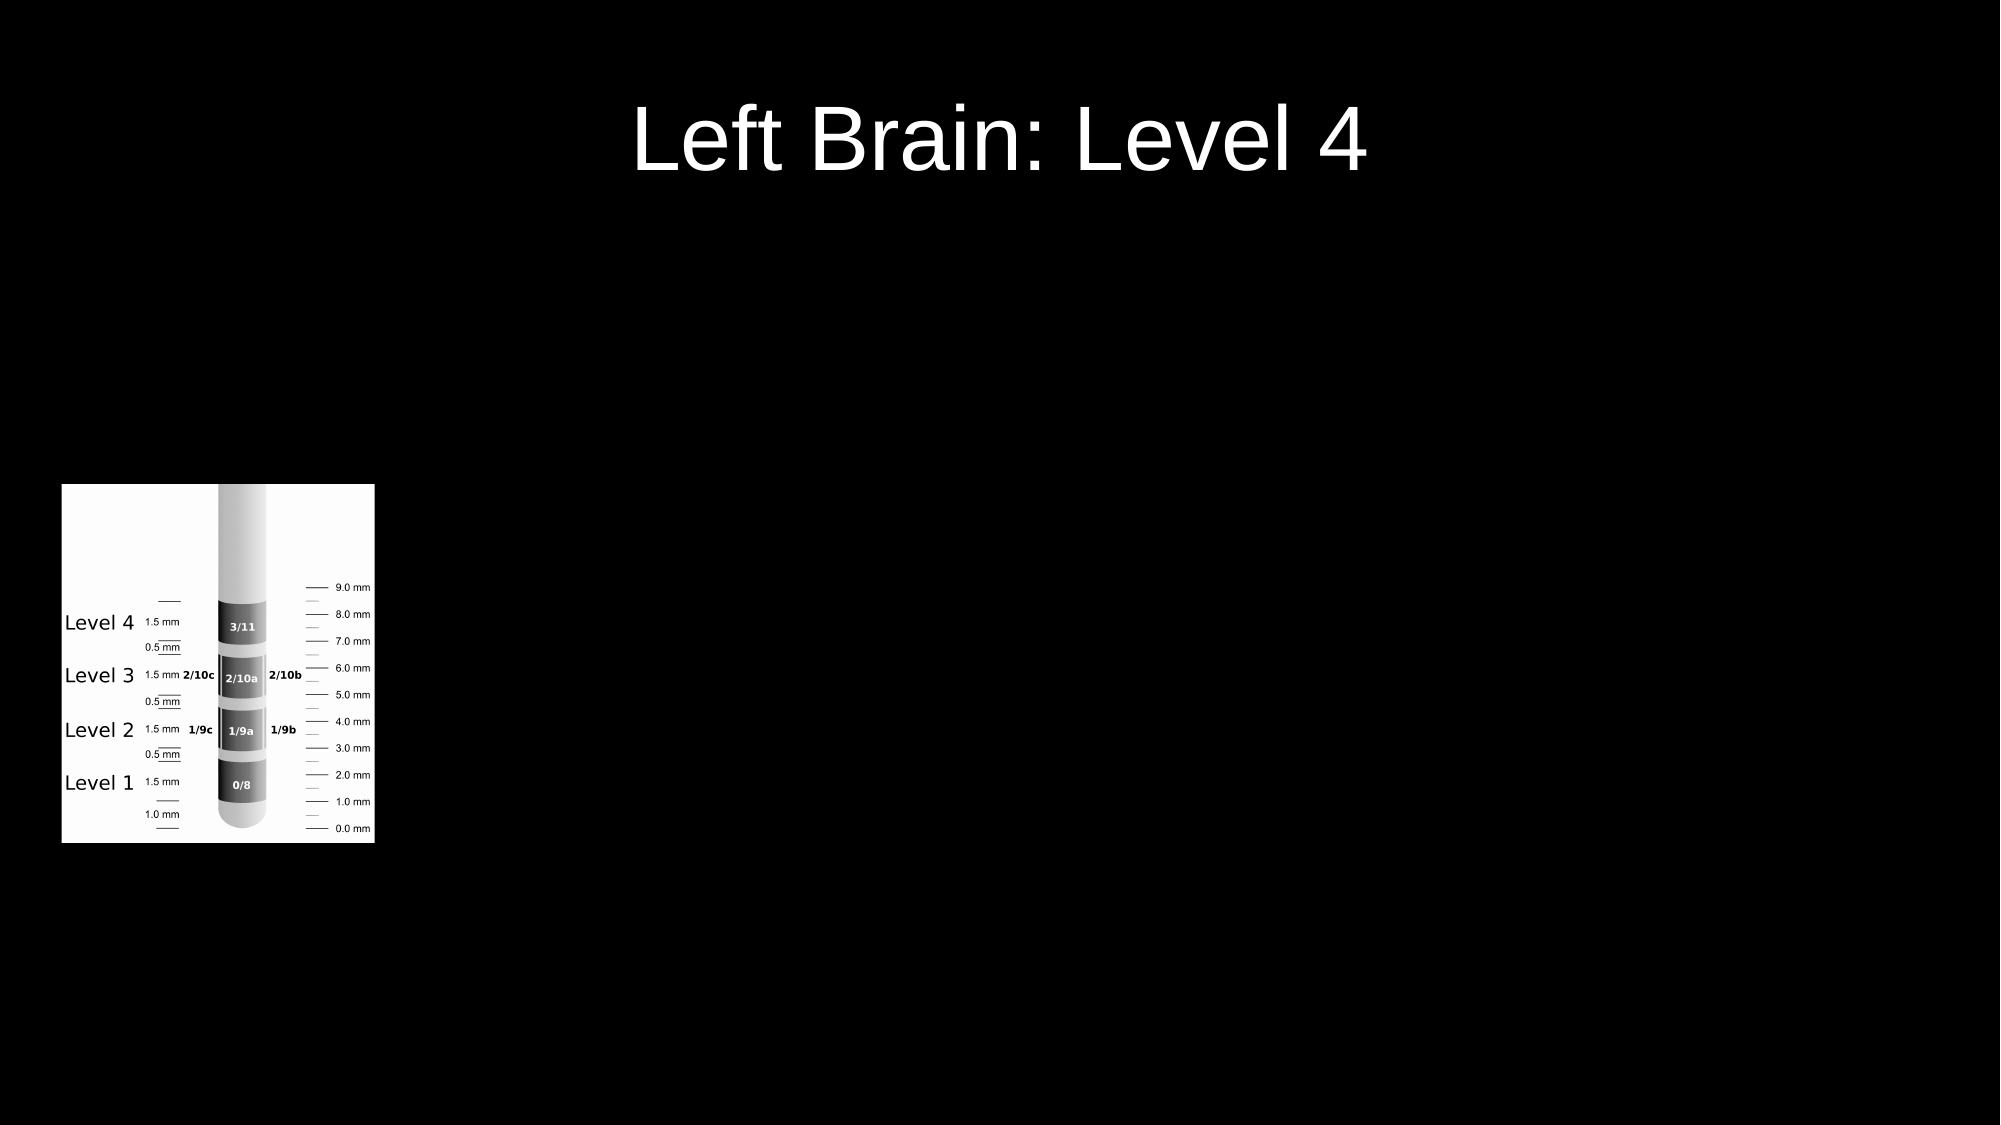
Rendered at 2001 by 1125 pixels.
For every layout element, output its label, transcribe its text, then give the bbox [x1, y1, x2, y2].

title Left Brain: Level 4 [99, 44, 1900, 233]
picture [61, 484, 375, 843]
